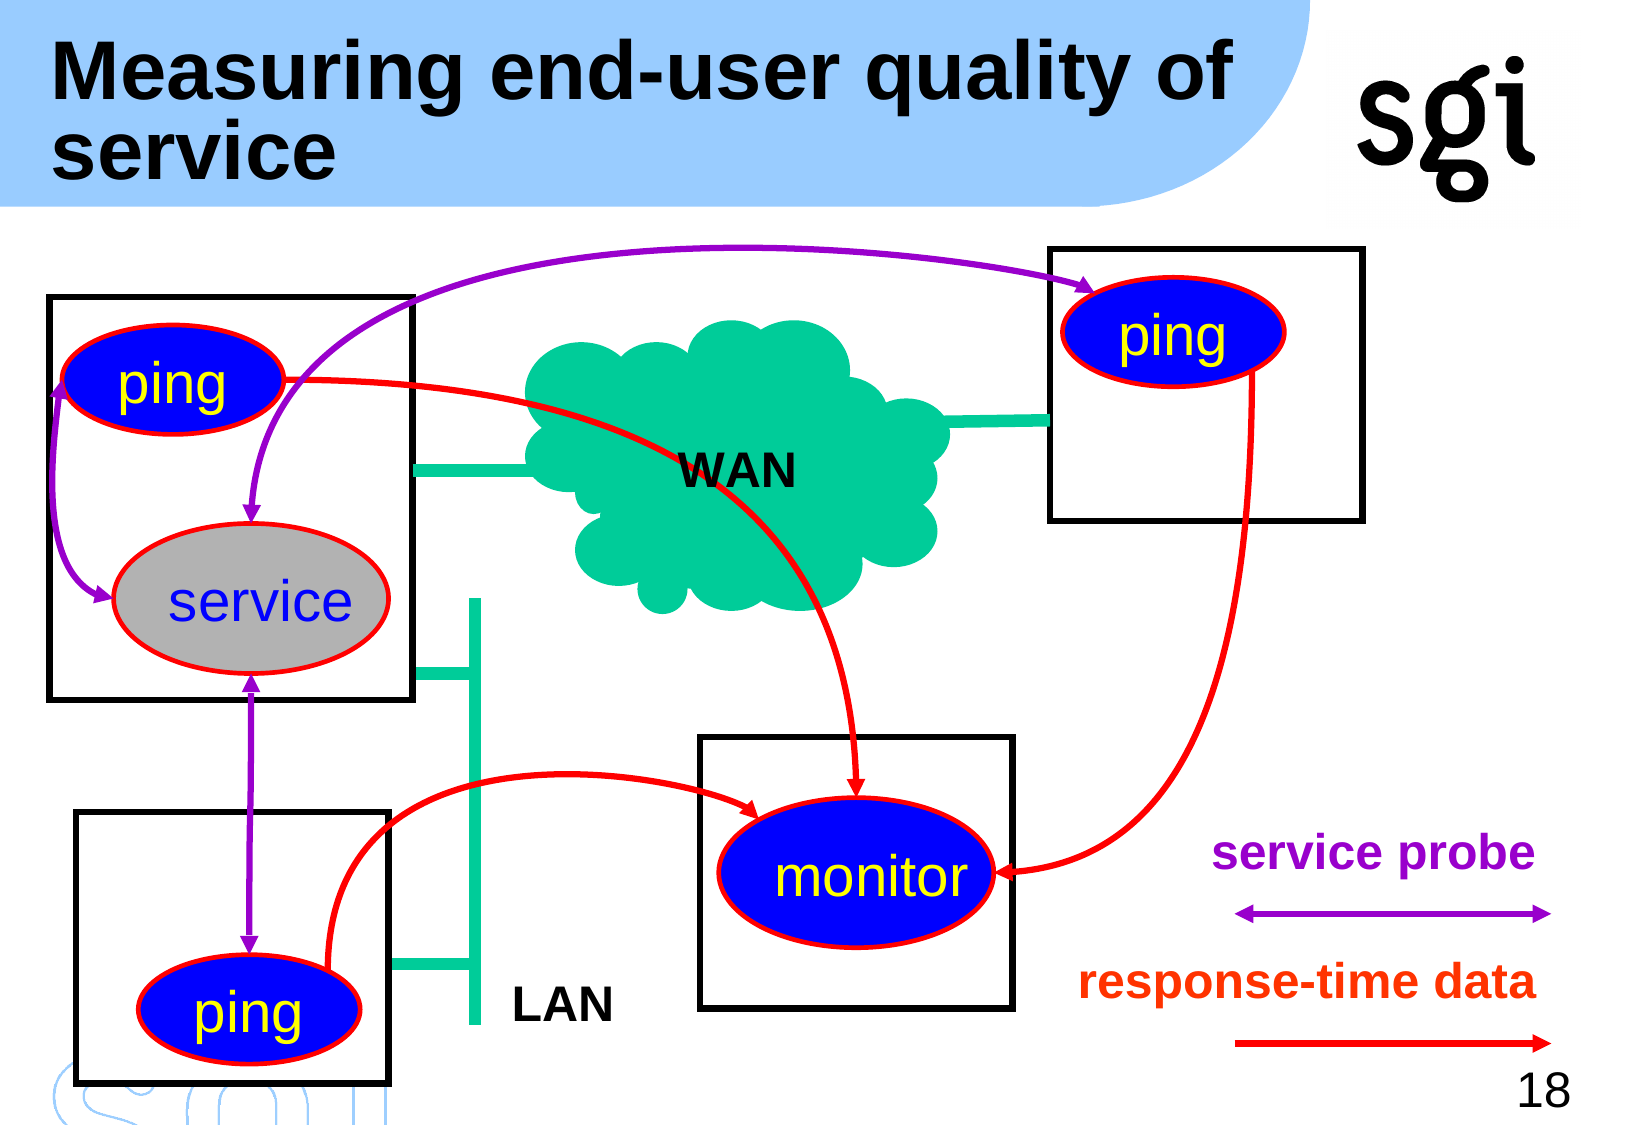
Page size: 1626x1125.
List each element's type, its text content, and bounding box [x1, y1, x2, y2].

title Measuring end-user quality of service [36, 24, 1318, 208]
text_box [59, 383, 295, 597]
text_box [252, 383, 415, 700]
text_box ping [138, 954, 361, 1065]
text_box [251, 811, 389, 968]
text_box service [113, 523, 389, 674]
text_box ping [1062, 277, 1285, 387]
text_box ping [61, 324, 284, 435]
text_box [699, 736, 855, 819]
text_box [49, 296, 413, 700]
text_box [1050, 283, 1248, 522]
text_box [1050, 249, 1363, 522]
text_box [699, 797, 1013, 1009]
text_box LAN [496, 964, 629, 1040]
text_box [857, 736, 1013, 871]
text_box [312, 308, 413, 382]
text_box monitor [718, 797, 994, 948]
text_box [76, 811, 391, 1084]
text_box service probe [1196, 811, 1551, 888]
text_box response-time data [1062, 941, 1552, 1017]
text_box WAN [662, 429, 812, 506]
